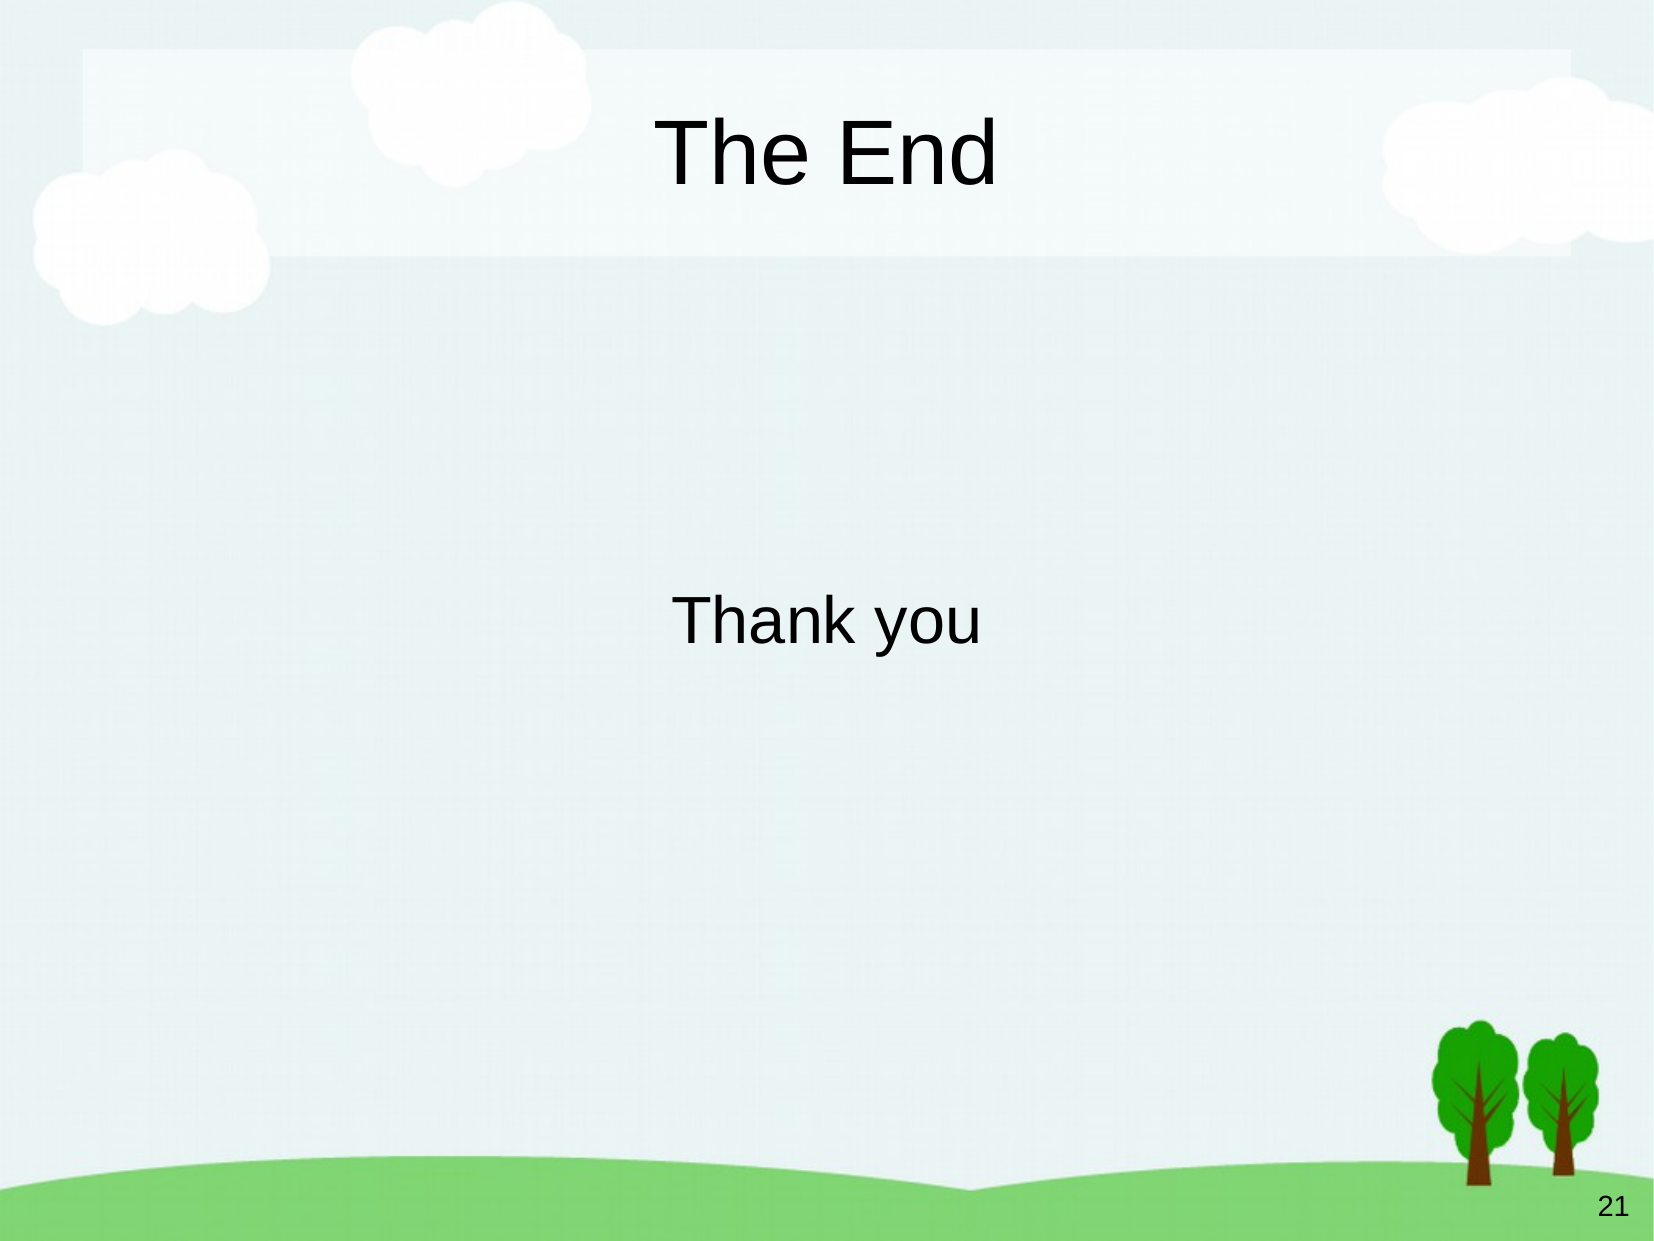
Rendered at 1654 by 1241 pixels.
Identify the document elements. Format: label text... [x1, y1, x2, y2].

picture [0, 0, 1654, 1241]
title The End [82, 49, 1571, 257]
text_box Thank you [82, 513, 1571, 727]
